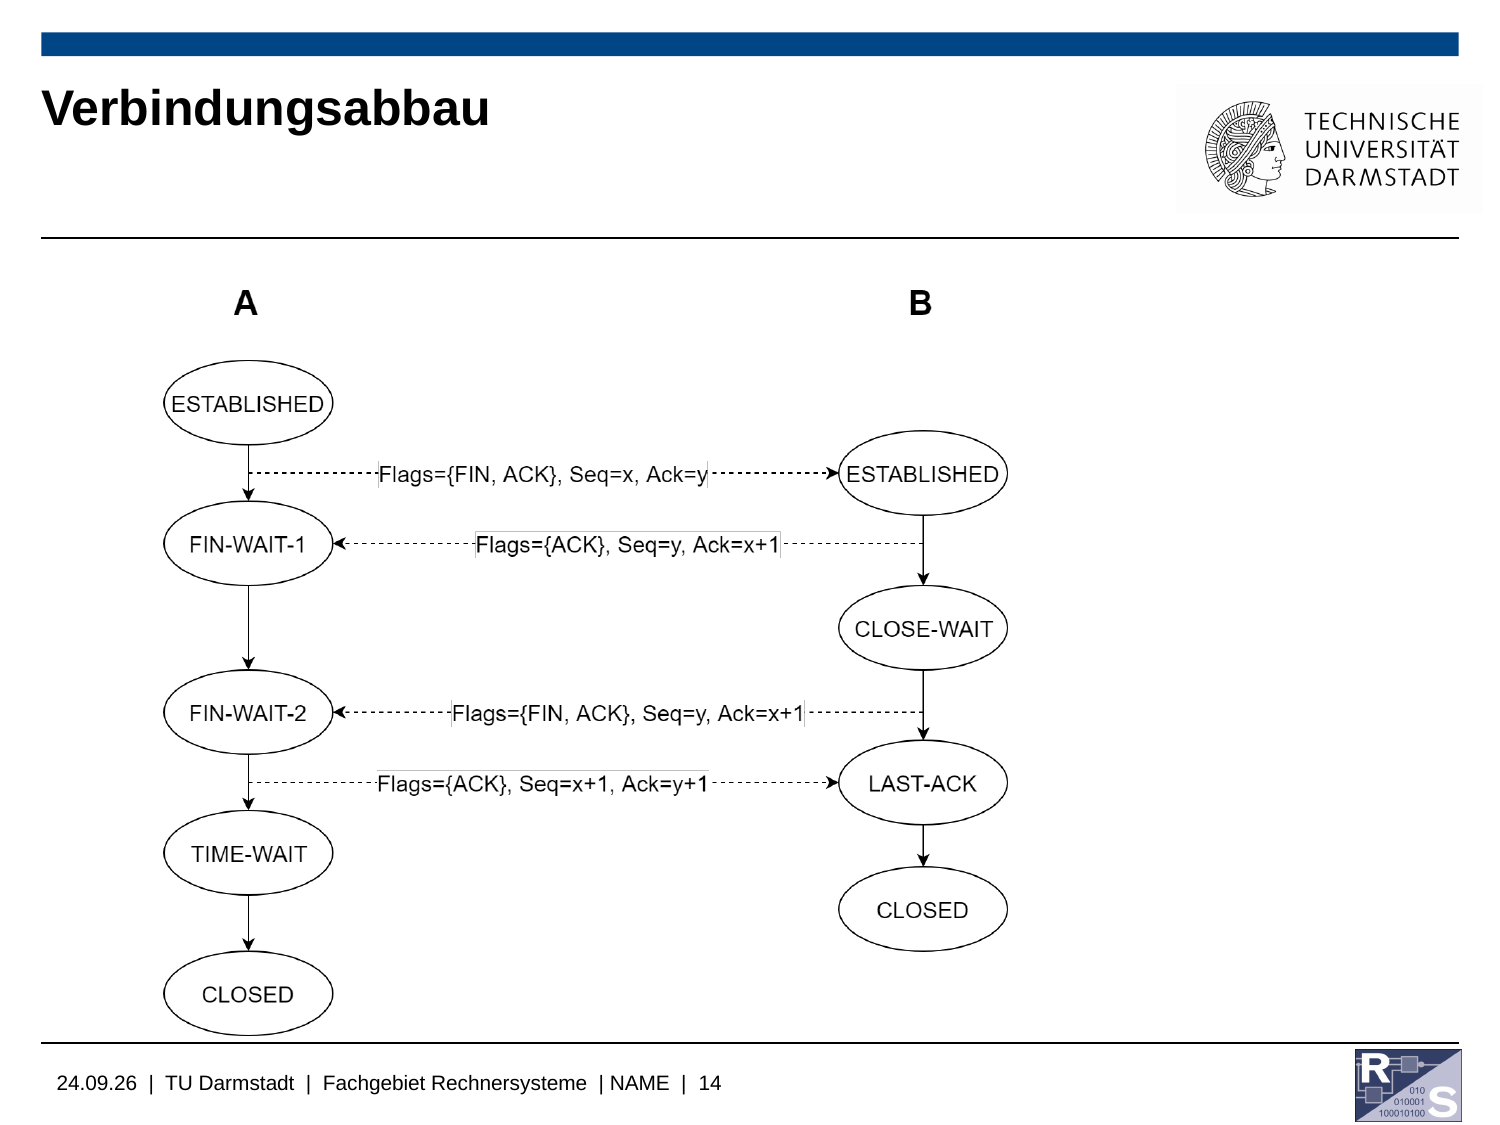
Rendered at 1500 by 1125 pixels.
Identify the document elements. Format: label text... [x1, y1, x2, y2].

picture [163, 261, 1008, 1036]
title Verbindungsabbau [41, 32, 1131, 183]
picture [1355, 1049, 1462, 1122]
